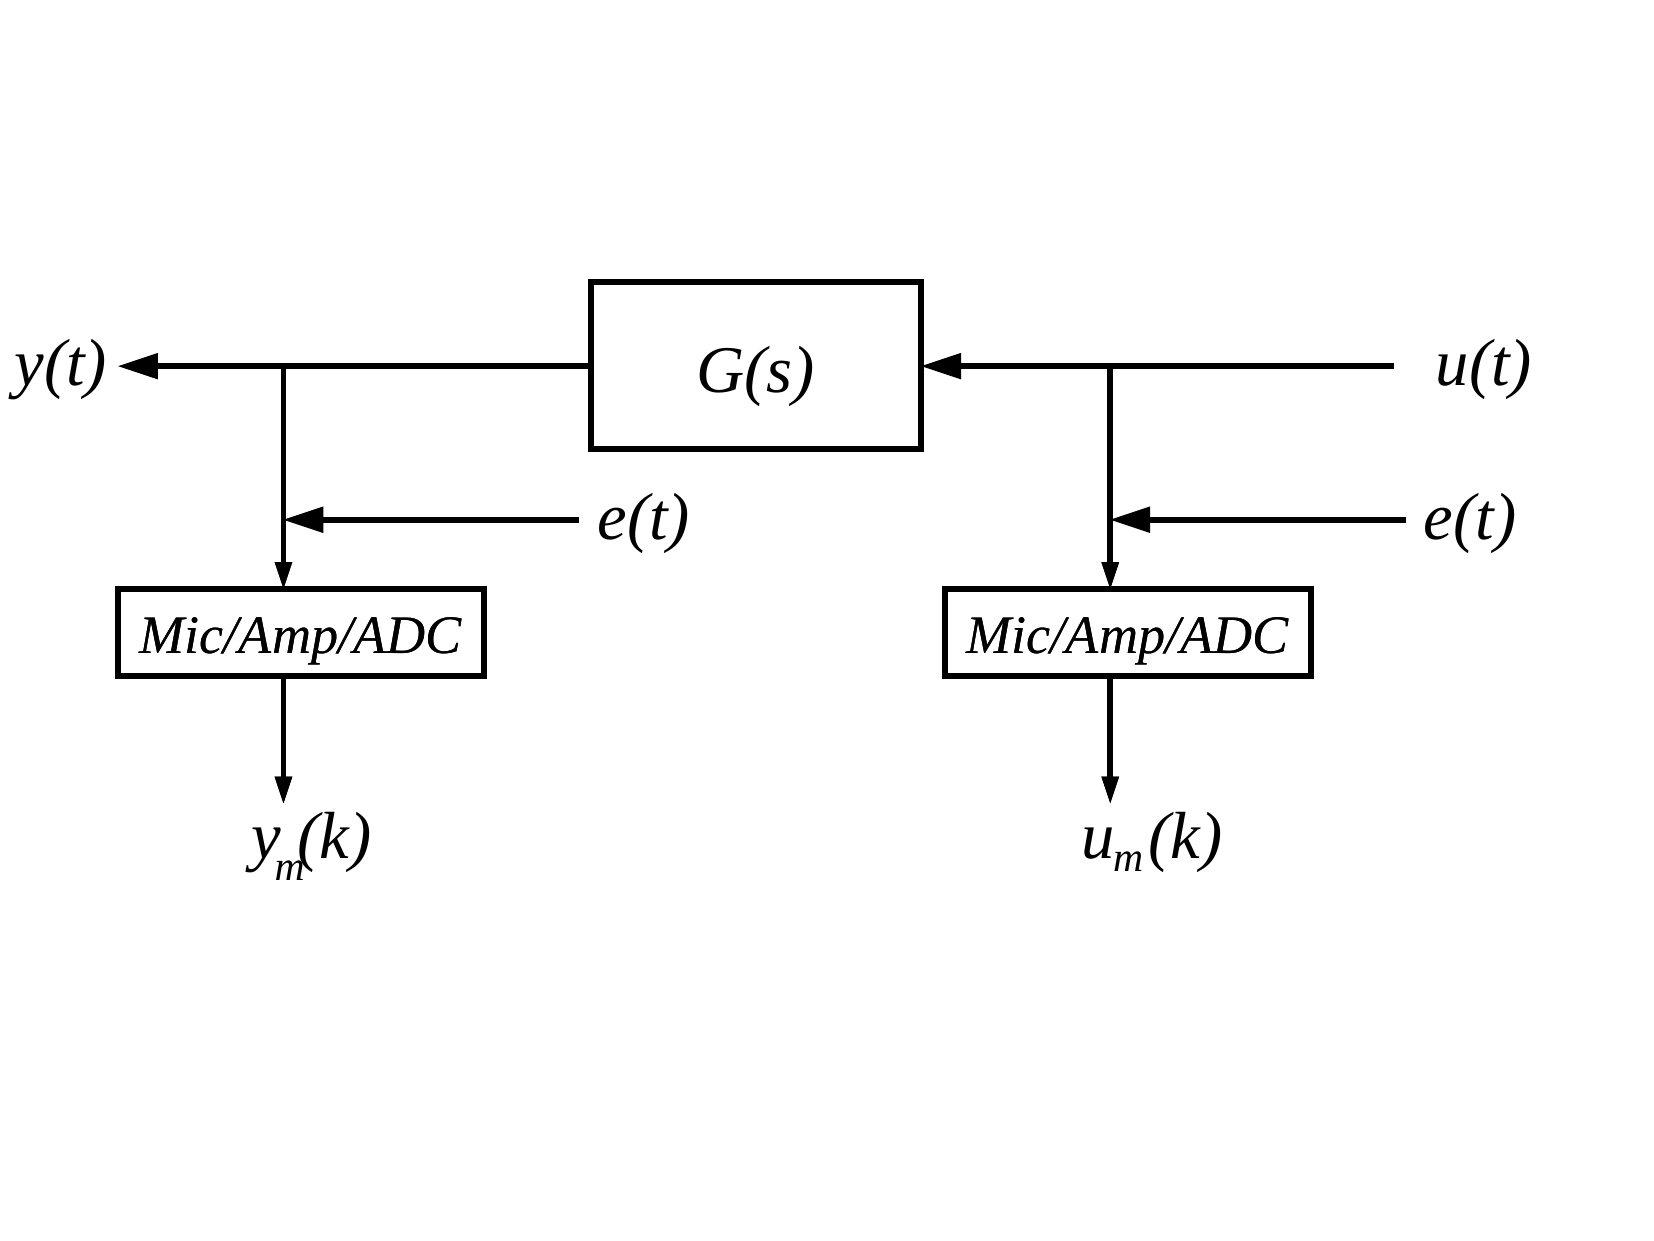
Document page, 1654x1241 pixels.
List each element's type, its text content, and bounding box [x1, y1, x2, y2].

text_box G(s) [590, 282, 922, 449]
text_box u(t) [1421, 318, 1548, 408]
text_box y (k) [236, 791, 387, 881]
text_box e(t) [582, 472, 705, 562]
text_box m [1098, 826, 1159, 889]
text_box Mic/Amp/ADC [118, 588, 485, 677]
text_box m [259, 835, 320, 898]
text_box u (k) [1066, 791, 1238, 881]
text_box Mic/Amp/ADC [944, 588, 1312, 677]
text_box y(t) [0, 318, 123, 408]
text_box e(t) [1409, 472, 1532, 562]
